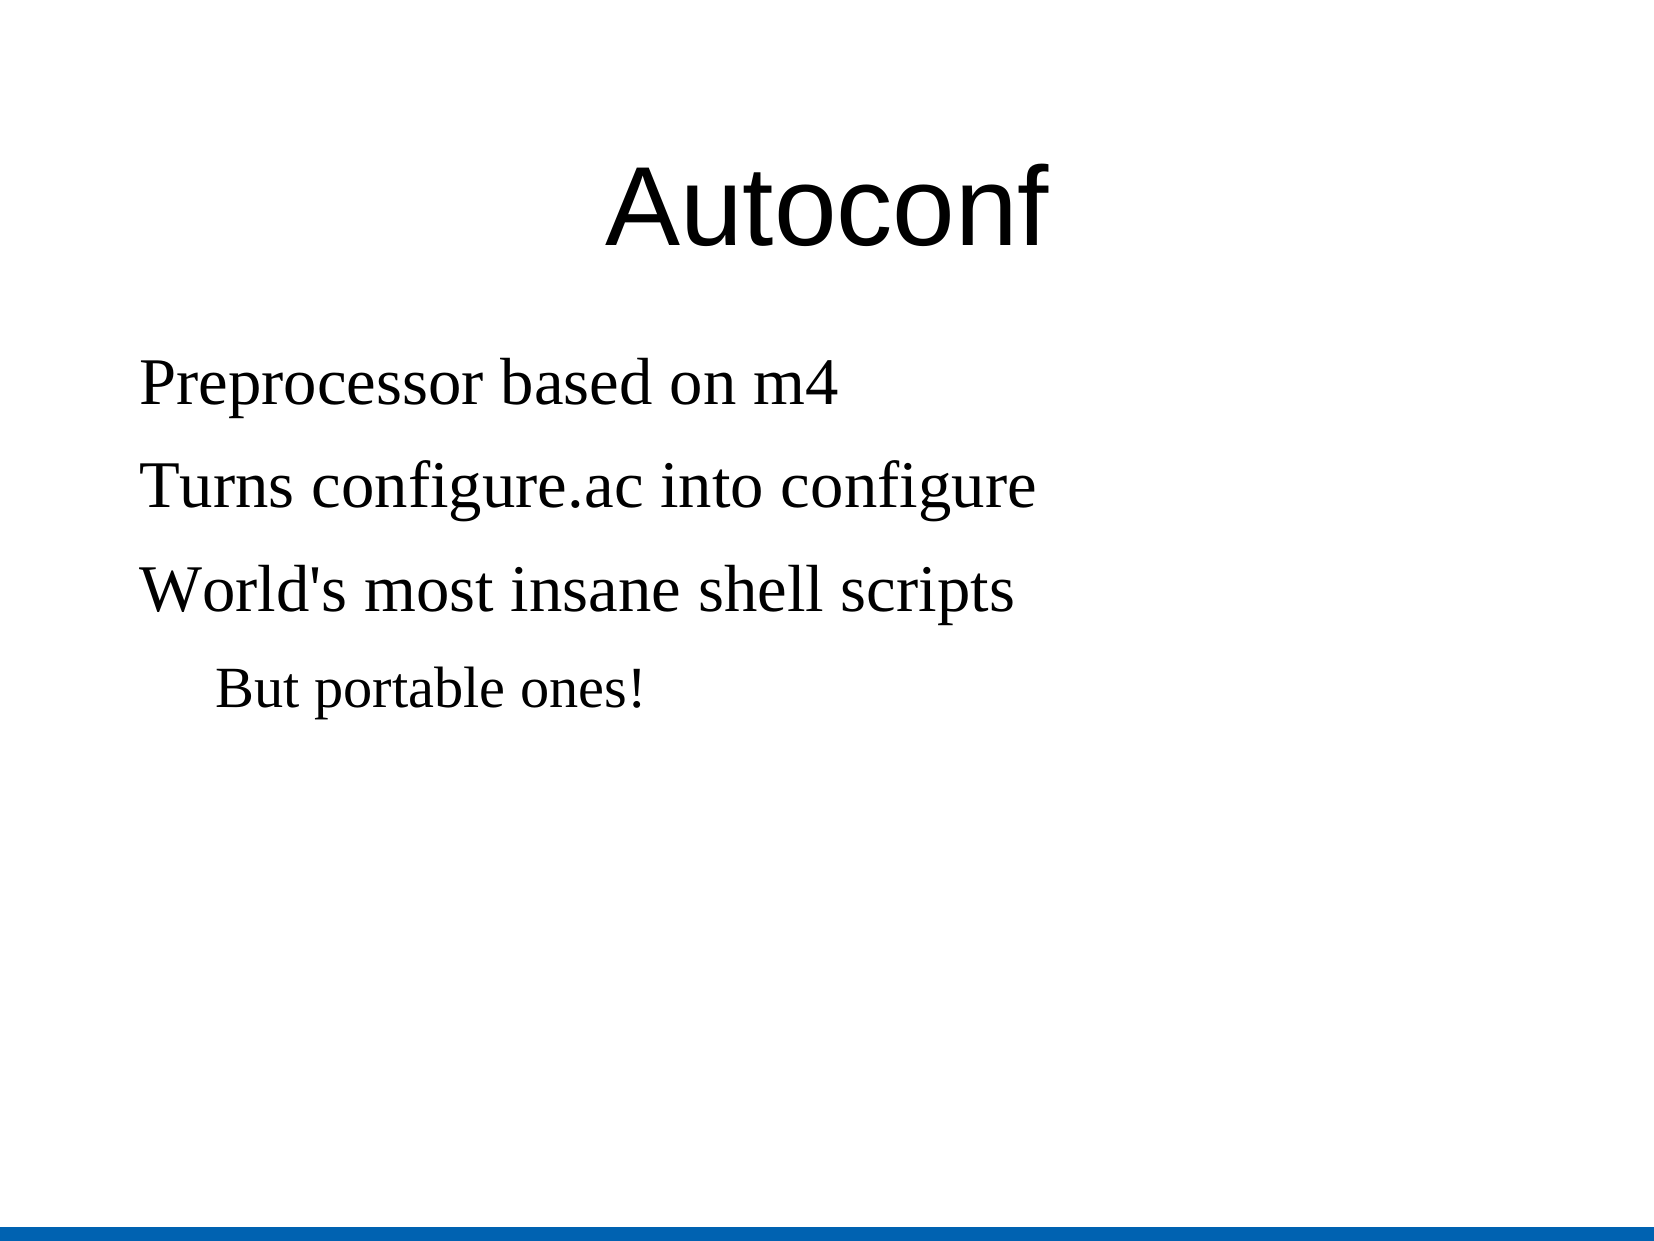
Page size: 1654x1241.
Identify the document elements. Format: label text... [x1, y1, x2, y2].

list Preprocessor based on m4 Turns configure.ac into configure World's most insane shell scripts But portable ones! [121, 344, 1533, 1127]
title Autoconf [121, 102, 1533, 311]
